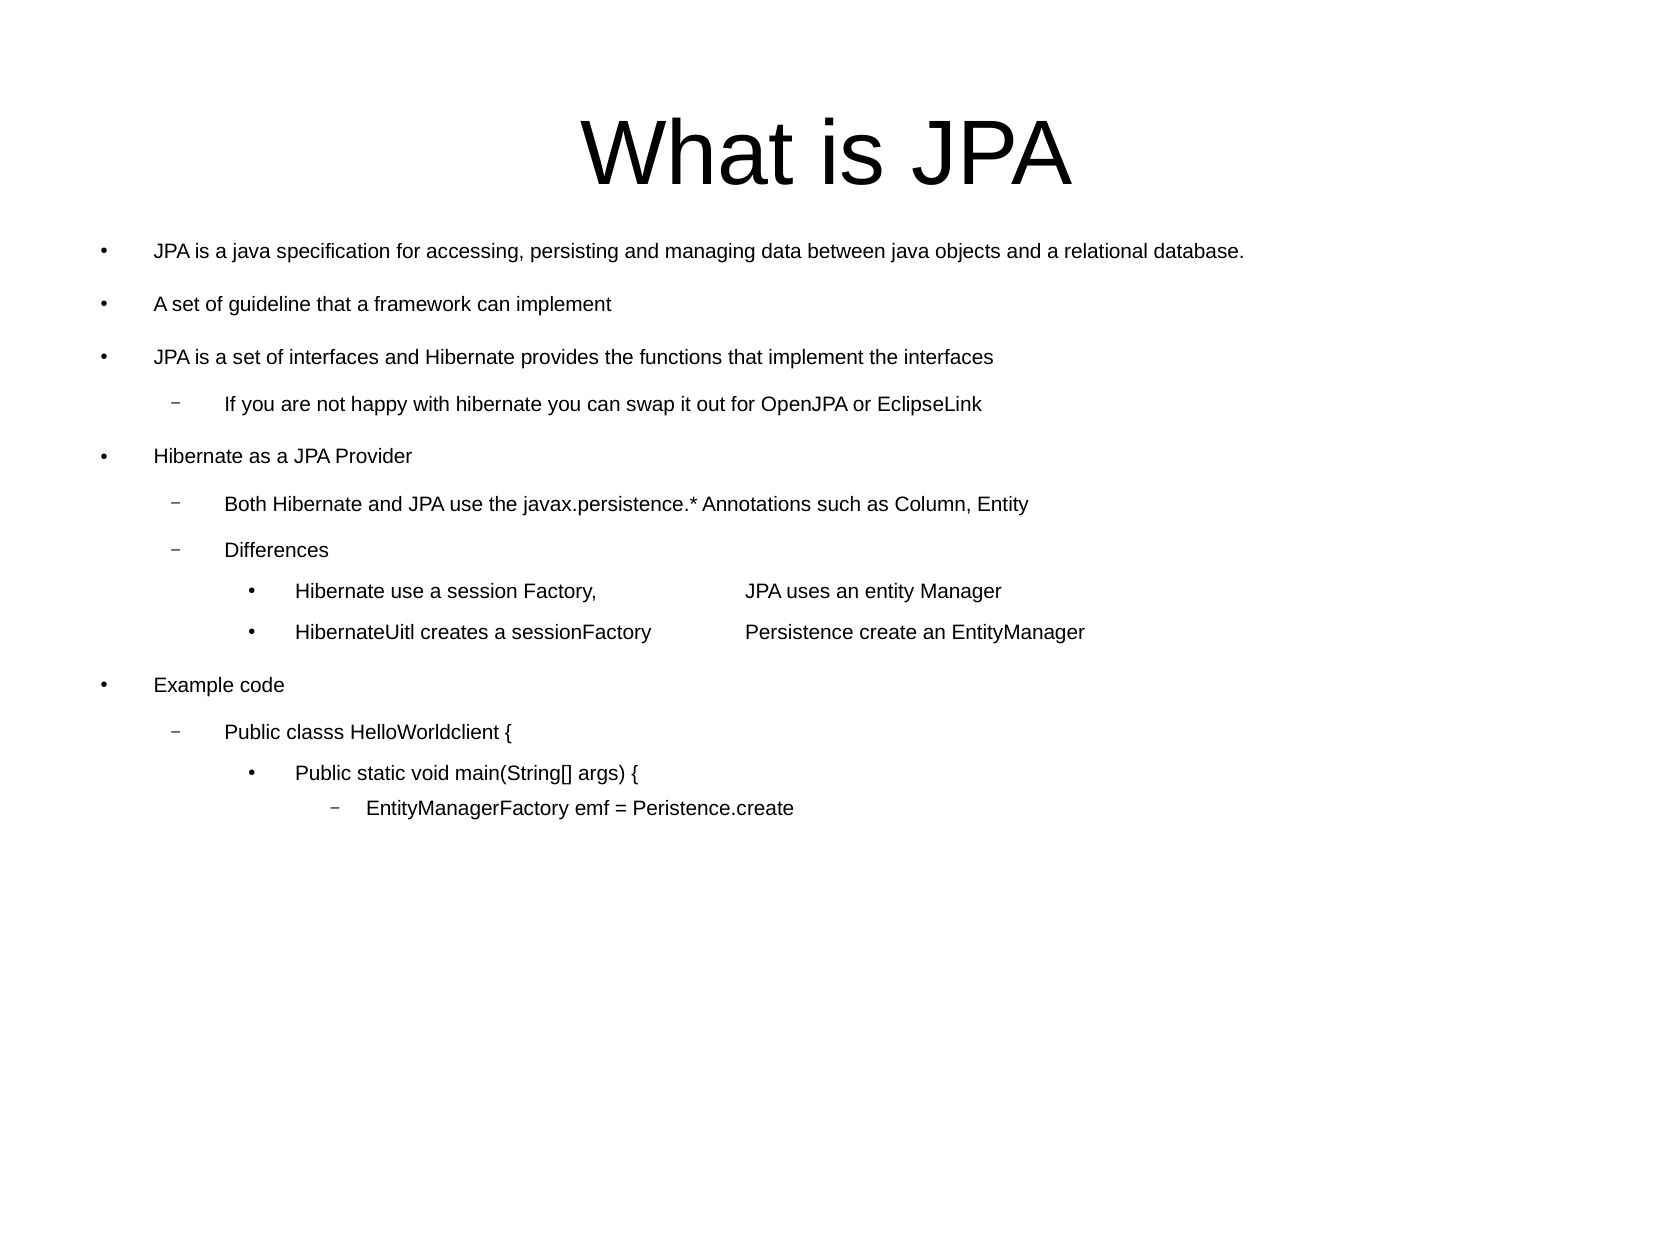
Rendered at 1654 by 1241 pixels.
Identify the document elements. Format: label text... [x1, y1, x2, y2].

title What is JPA [82, 49, 1571, 240]
list JPA is a java specification for accessing, persisting and managing data between java objects and a relational database. A set of guideline that a framework can implement JPA is a set of interfaces and Hibernate provides the functions that implement the interfaces If you are not happy with hibernate you can swap it out for OpenJPA or EclipseLink Hibernate as a JPA Provider Both Hibernate and JPA use the javax.persistence.* Annotations such as Column, Entity Differences Hibernate use a session Factory, JPA uses an entity Manager HibernateUitl creates a sessionFactory Persistence create an EntityManager Example code Public classs HelloWorldclient { Public static void main(String[] args) { EntityManagerFactory emf = Peristence.create [82, 240, 1571, 1201]
